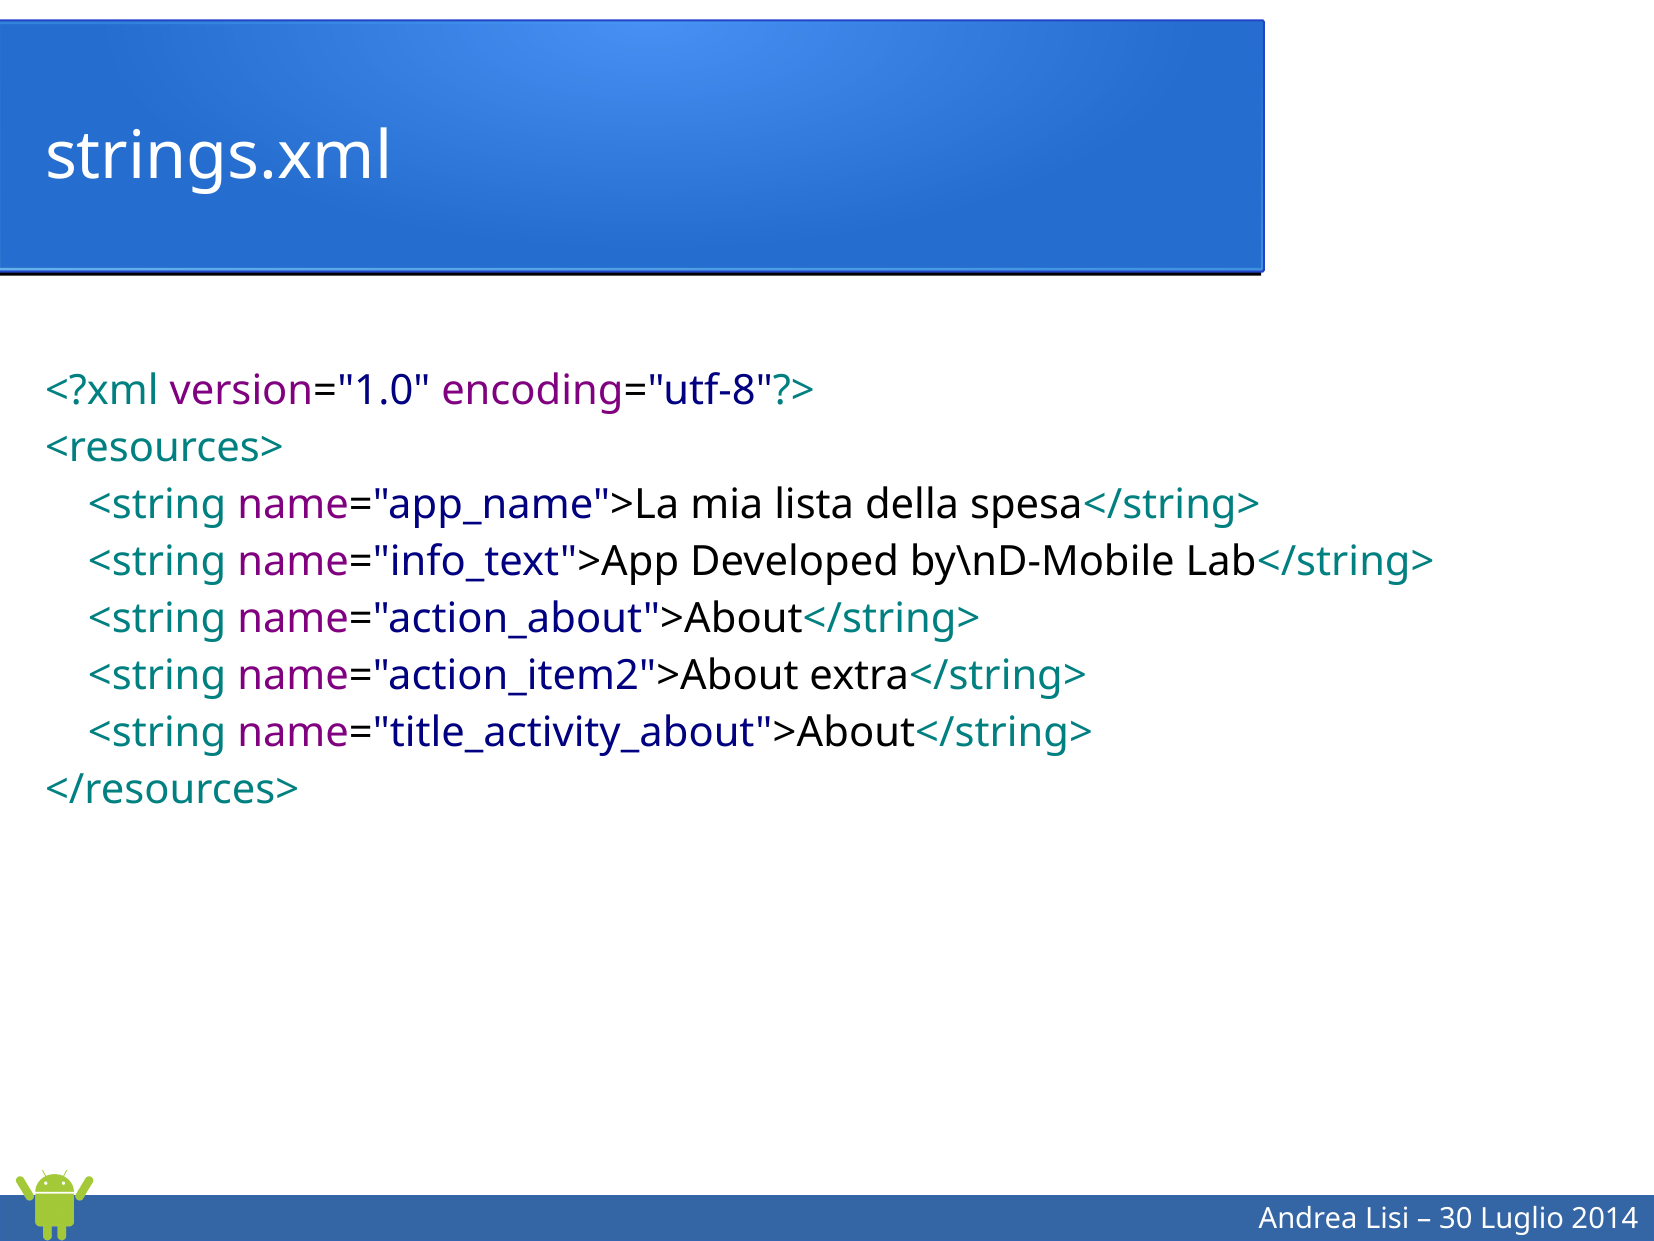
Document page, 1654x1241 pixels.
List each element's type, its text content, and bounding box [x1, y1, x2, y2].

text_box Andrea Lisi – 30 Luglio 2014 [100, 1195, 1654, 1241]
title strings.xml [45, 49, 1250, 257]
picture [9, 1167, 100, 1241]
text_box <?xml version="1.0" encoding="utf-8"?> <resources> <string name="app_name">La mia lista della spesa</string> <string name="info_text">App Developed by\nD-Mobile Lab</string> <string name="action_about">About</string> <string name="action_item2">About extra</string> <string name="title_activity_about">About</string> </resources> [45, 360, 1621, 1156]
